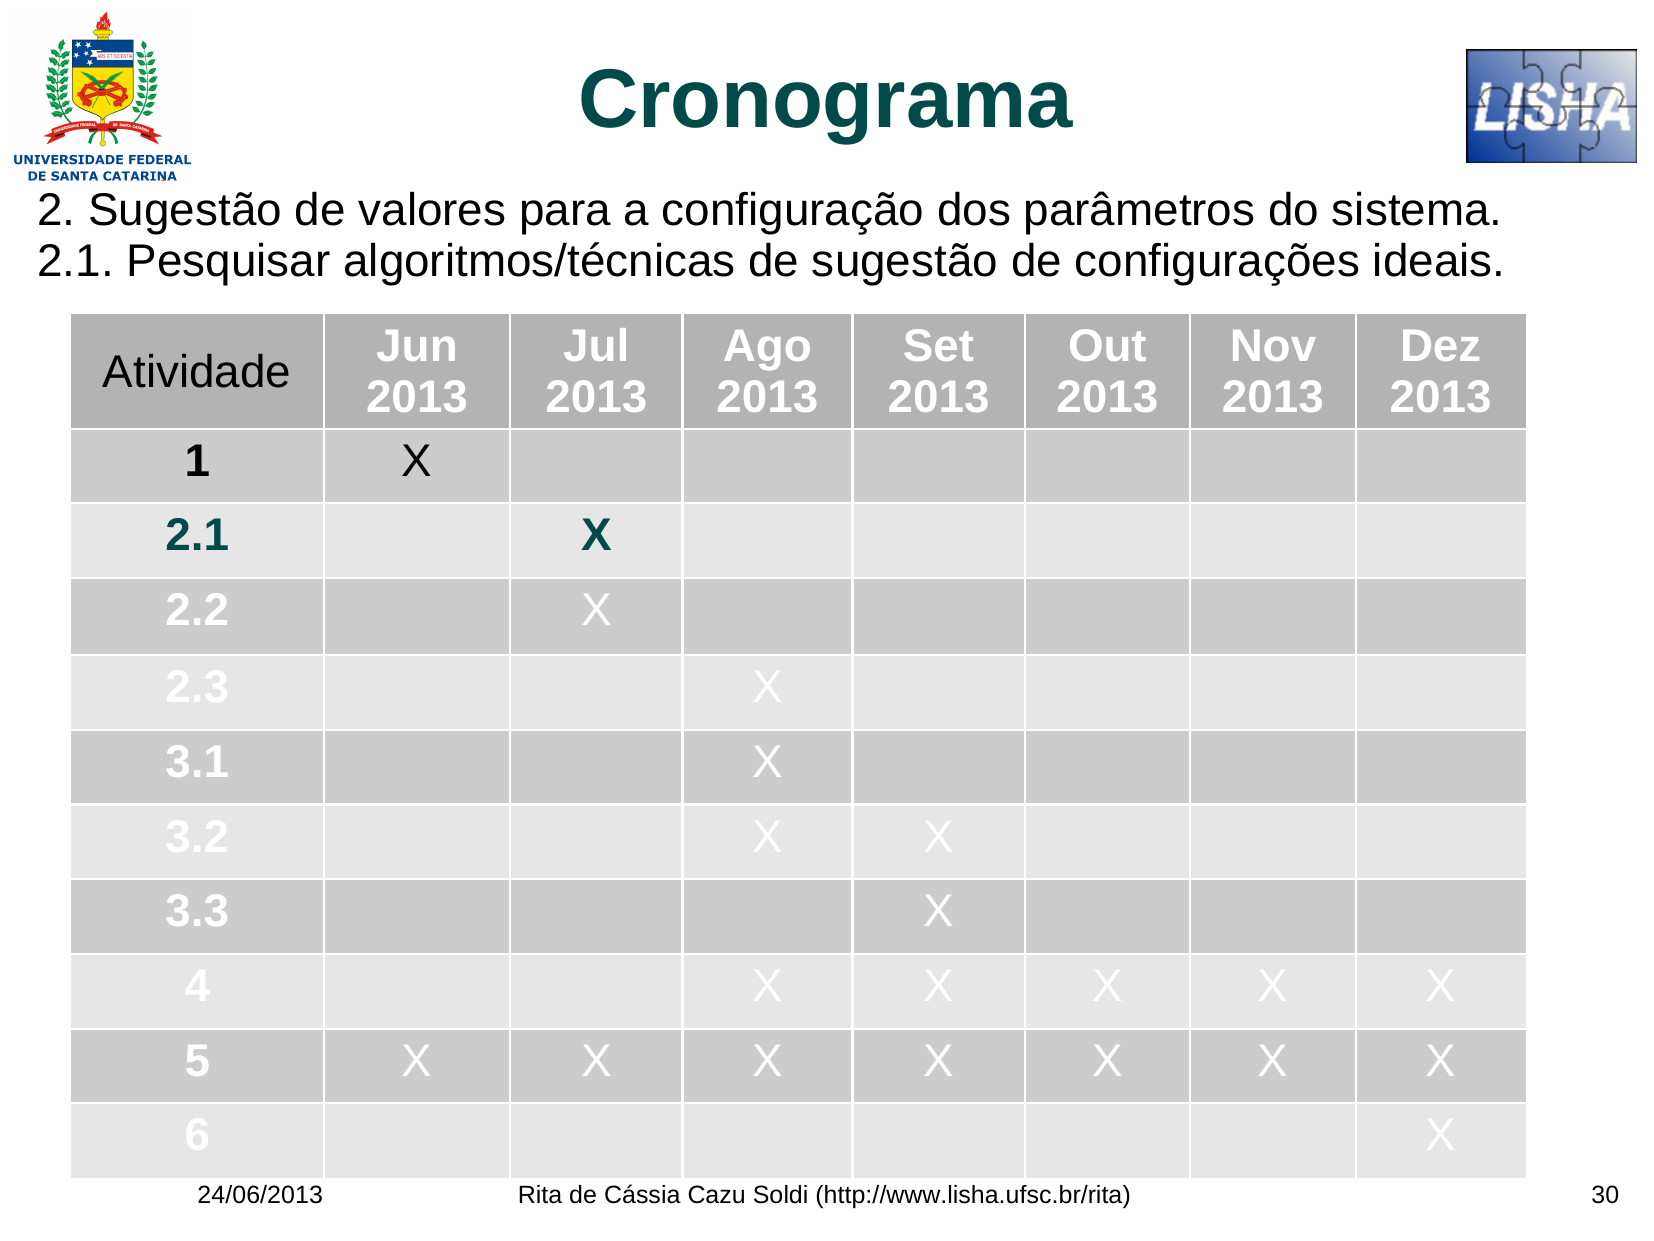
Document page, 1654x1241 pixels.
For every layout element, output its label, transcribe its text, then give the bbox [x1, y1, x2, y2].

table_cell [1357, 656, 1526, 729]
table_cell 3.2 [71, 806, 323, 878]
table_header Set 2013 [854, 314, 1024, 428]
table_cell X [684, 656, 851, 729]
table_cell [854, 579, 1024, 654]
table_cell [1357, 579, 1526, 654]
table_cell [1026, 504, 1189, 577]
table_cell X [684, 806, 851, 878]
table_cell [854, 1104, 1024, 1178]
table_cell X [325, 430, 509, 502]
table_cell X [1191, 1030, 1355, 1102]
title Cronograma [190, 27, 1461, 183]
table_cell [684, 1104, 851, 1178]
table_cell [325, 656, 509, 729]
table_cell X [325, 1030, 509, 1102]
table_cell [1026, 430, 1189, 502]
table_cell X [1026, 1030, 1189, 1102]
table_cell [325, 955, 509, 1028]
table_cell [511, 430, 681, 502]
table_cell [684, 880, 851, 953]
table_cell X [854, 955, 1024, 1028]
table_cell X [1357, 1104, 1526, 1178]
table_cell [1191, 656, 1355, 729]
table_cell 2.1 [71, 504, 323, 577]
table_cell X [511, 1030, 681, 1102]
table_cell [1191, 504, 1355, 577]
table_header Jul 2013 [511, 314, 681, 428]
table_cell [684, 504, 851, 577]
table_cell [684, 579, 851, 654]
table_cell [1357, 806, 1526, 878]
table_header Ago 2013 [684, 314, 851, 428]
table_cell [511, 955, 681, 1028]
table_cell [1357, 731, 1526, 803]
table_cell X [511, 579, 681, 654]
table_cell 2.3 [71, 656, 323, 729]
table_header Nov 2013 [1191, 314, 1355, 428]
table_cell X [1357, 955, 1526, 1028]
table_cell X [1191, 955, 1355, 1028]
table_header Atividade [71, 314, 323, 428]
table_cell 3.1 [71, 731, 323, 803]
table_cell X [1026, 955, 1189, 1028]
table_cell X [684, 955, 851, 1028]
table_cell [325, 880, 509, 953]
table_cell [1026, 579, 1189, 654]
table_cell [854, 656, 1024, 729]
table_cell [325, 731, 509, 803]
table_cell [1026, 880, 1189, 953]
table_cell [1026, 656, 1189, 729]
table_cell [511, 880, 681, 953]
list 2. Sugestão de valores para a configuração dos parâmetros do sistema. 2.1. Pesquisar algoritmos/técnicas de sugestão de configurações ideais. [37, 183, 1613, 298]
table_cell [1191, 579, 1355, 654]
table_cell [325, 579, 509, 654]
table_cell [511, 806, 681, 878]
table_cell [1357, 430, 1526, 502]
table_cell [1191, 430, 1355, 502]
table_cell [854, 731, 1024, 803]
table_cell X [854, 806, 1024, 878]
picture [1466, 49, 1637, 163]
table_cell [854, 430, 1024, 502]
picture [13, 6, 191, 181]
table_cell [1191, 880, 1355, 953]
table_cell [1191, 1104, 1355, 1178]
table_cell X [1357, 1030, 1526, 1102]
table_cell X [511, 504, 681, 577]
table_cell [1026, 806, 1189, 878]
table_cell [511, 731, 681, 803]
table_cell X [684, 731, 851, 803]
table_cell [511, 656, 681, 729]
table_cell [325, 806, 509, 878]
table_cell [1026, 1104, 1189, 1178]
table_cell [511, 1104, 681, 1178]
table_cell [1357, 880, 1526, 953]
table_cell [1191, 731, 1355, 803]
table_cell [1191, 806, 1355, 878]
table_cell X [684, 1030, 851, 1102]
table_cell 5 [71, 1030, 323, 1102]
table_cell X [854, 1030, 1024, 1102]
table_cell 4 [71, 955, 323, 1028]
table_cell X [854, 880, 1024, 953]
table_header Jun 2013 [325, 314, 509, 428]
table_cell 2.2 [71, 579, 323, 654]
table_cell 3.3 [71, 880, 323, 953]
table_header Out 2013 [1026, 314, 1189, 428]
table_cell 6 [71, 1104, 323, 1178]
table_cell [684, 430, 851, 502]
table_cell 1 [71, 430, 323, 502]
table_cell [325, 1104, 509, 1178]
table_cell [1026, 731, 1189, 803]
table_cell [1357, 504, 1526, 577]
table_cell [325, 504, 509, 577]
table_header Dez 2013 [1357, 314, 1526, 428]
table_cell [854, 504, 1024, 577]
